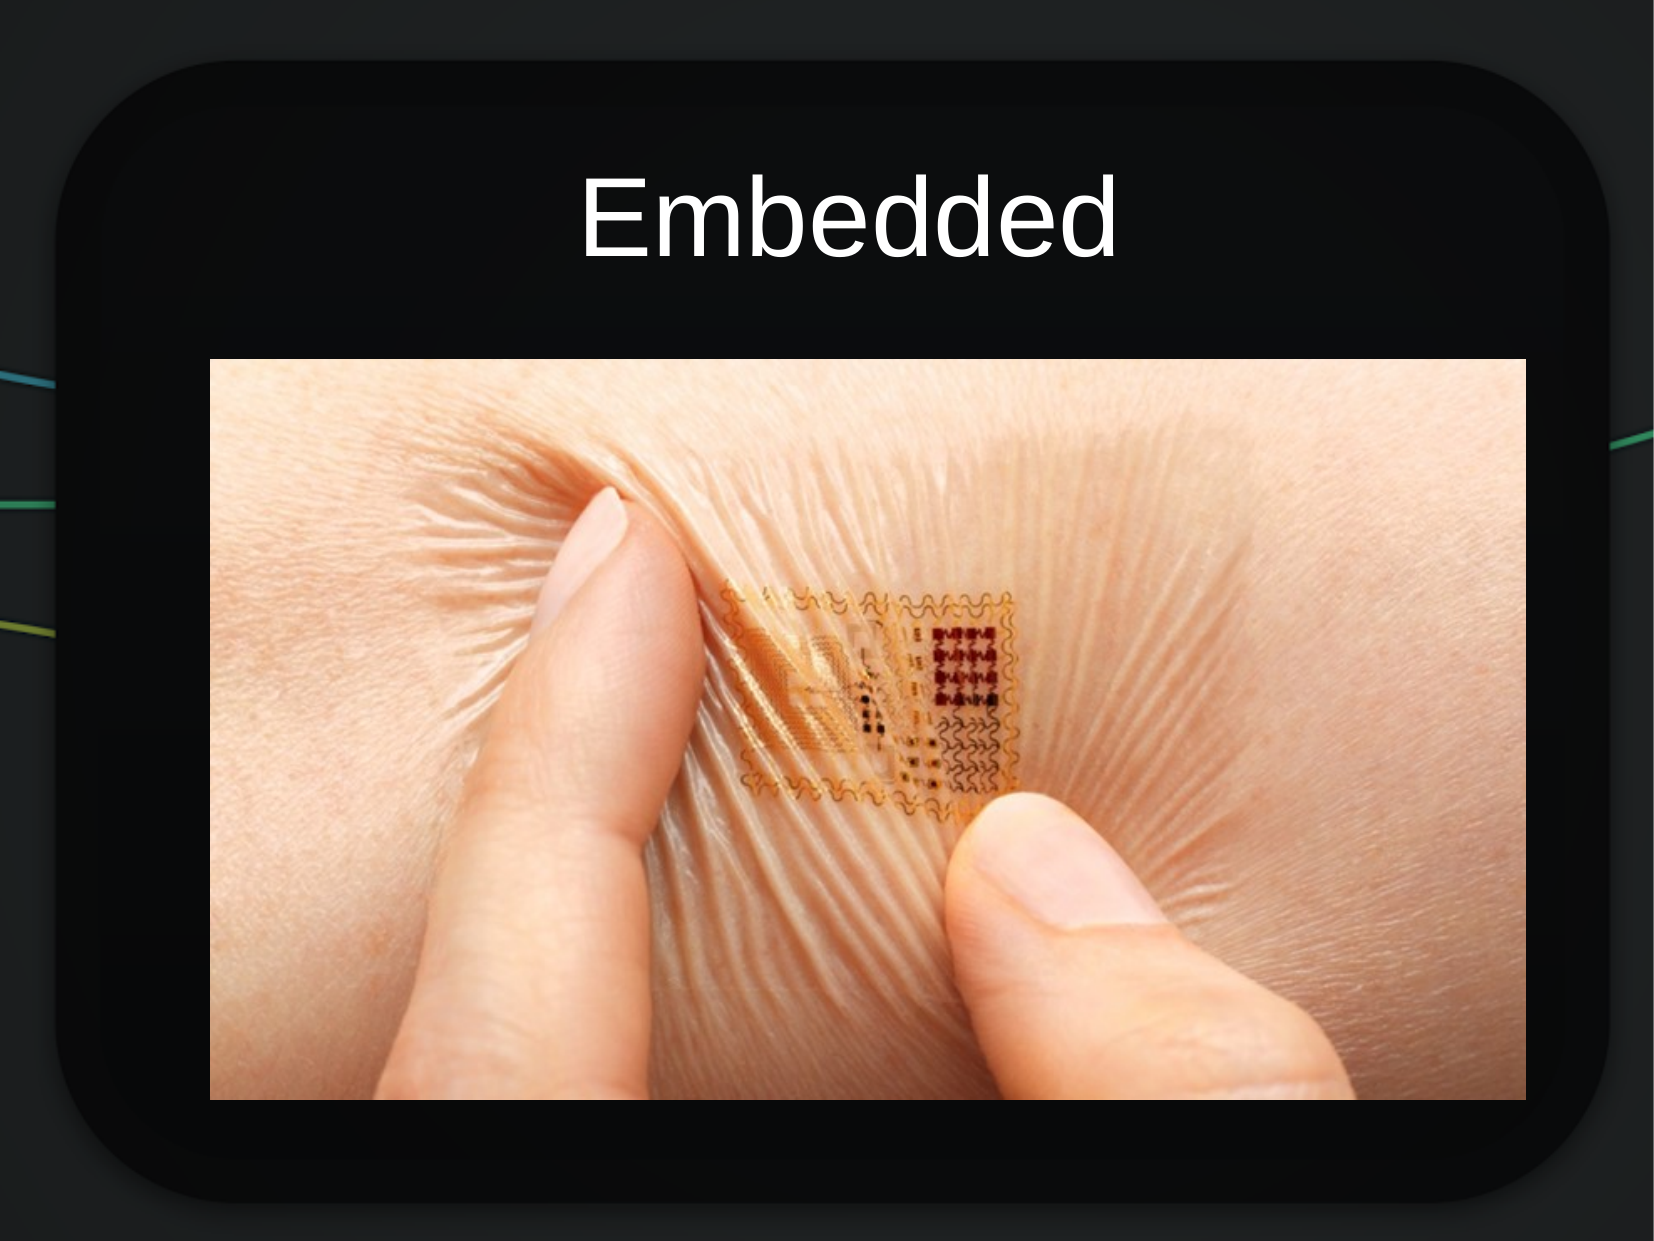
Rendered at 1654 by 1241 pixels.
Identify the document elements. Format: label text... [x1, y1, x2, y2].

picture [0, 0, 1654, 1241]
subtitle Embedded [285, 105, 1414, 331]
